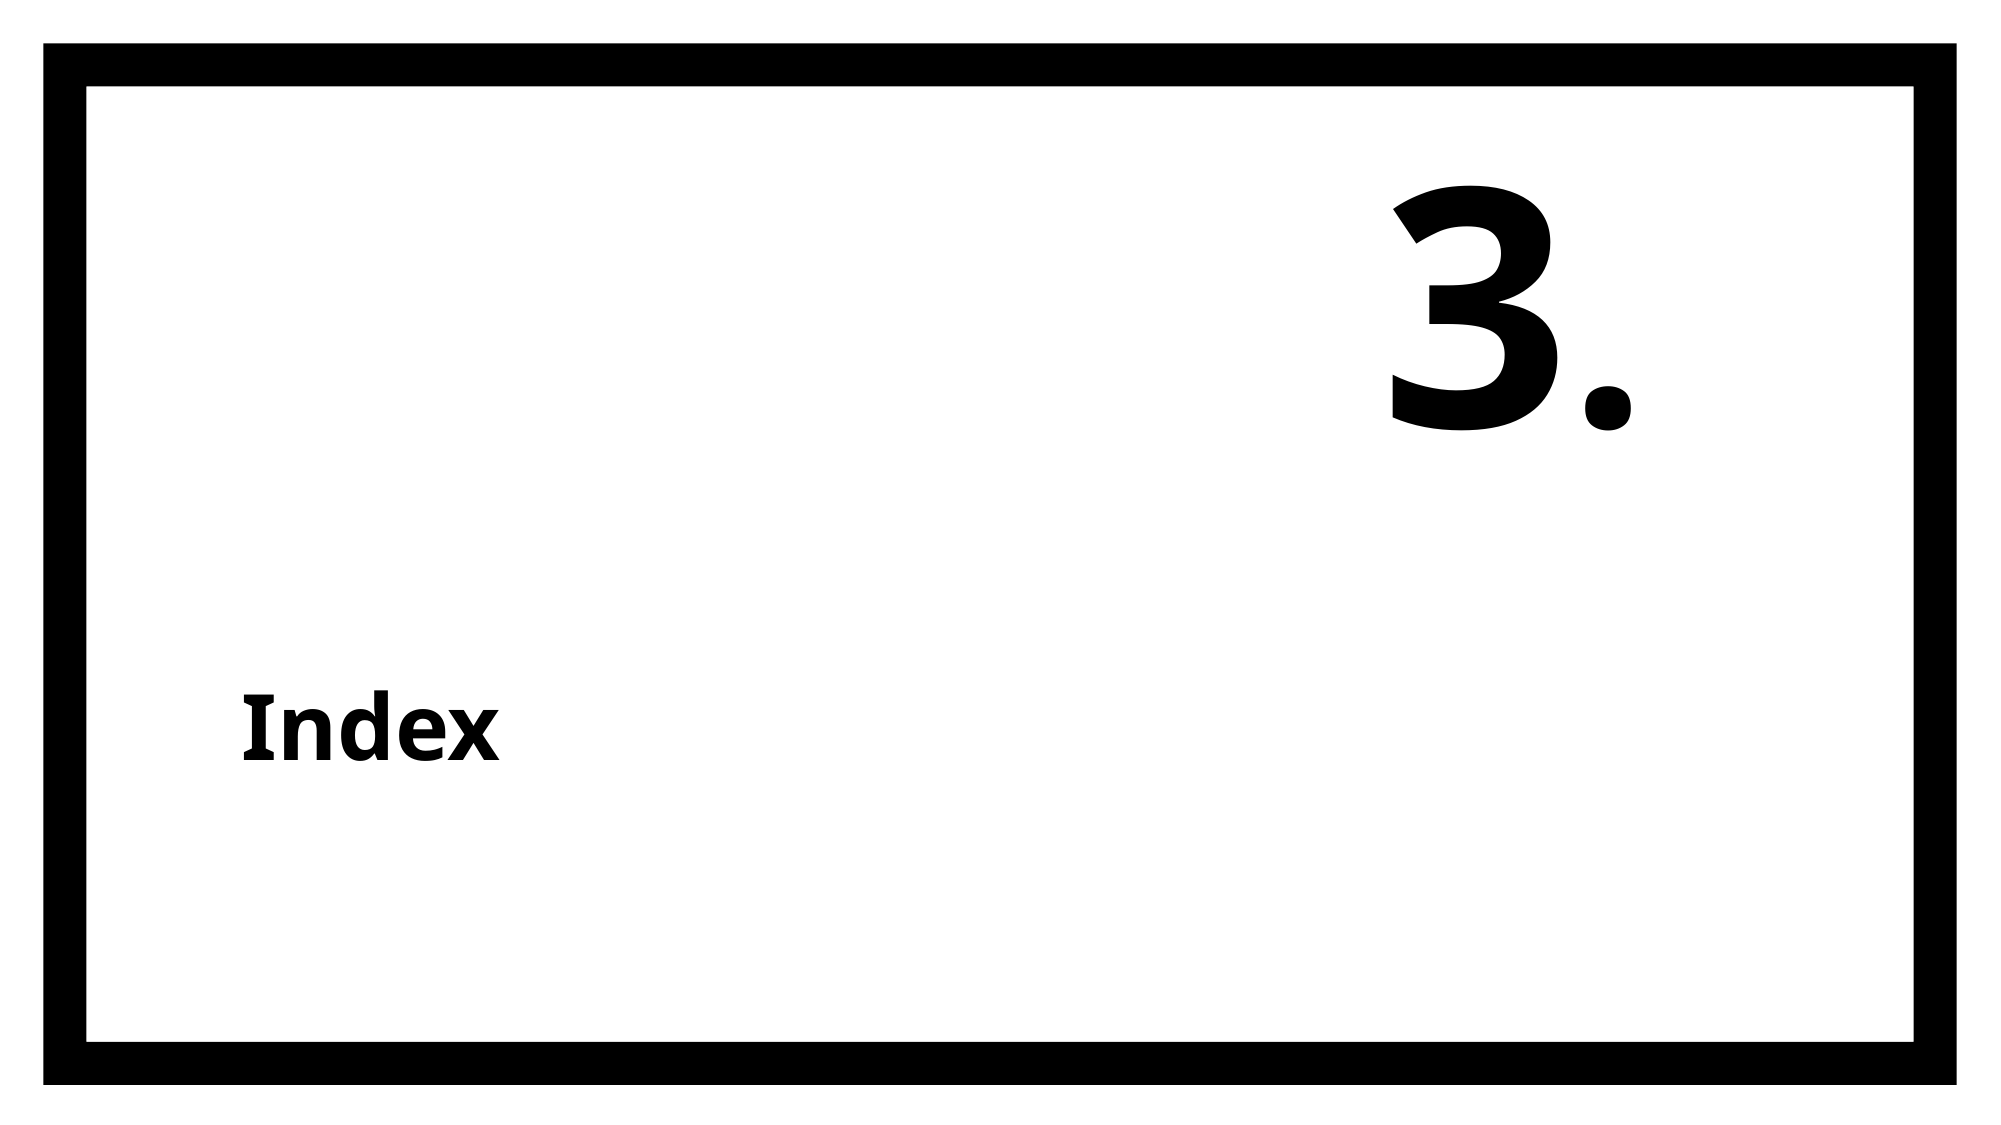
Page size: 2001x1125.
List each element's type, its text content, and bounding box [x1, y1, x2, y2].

text_box Index [221, 546, 1512, 801]
text_box 3. [1360, 73, 1849, 497]
